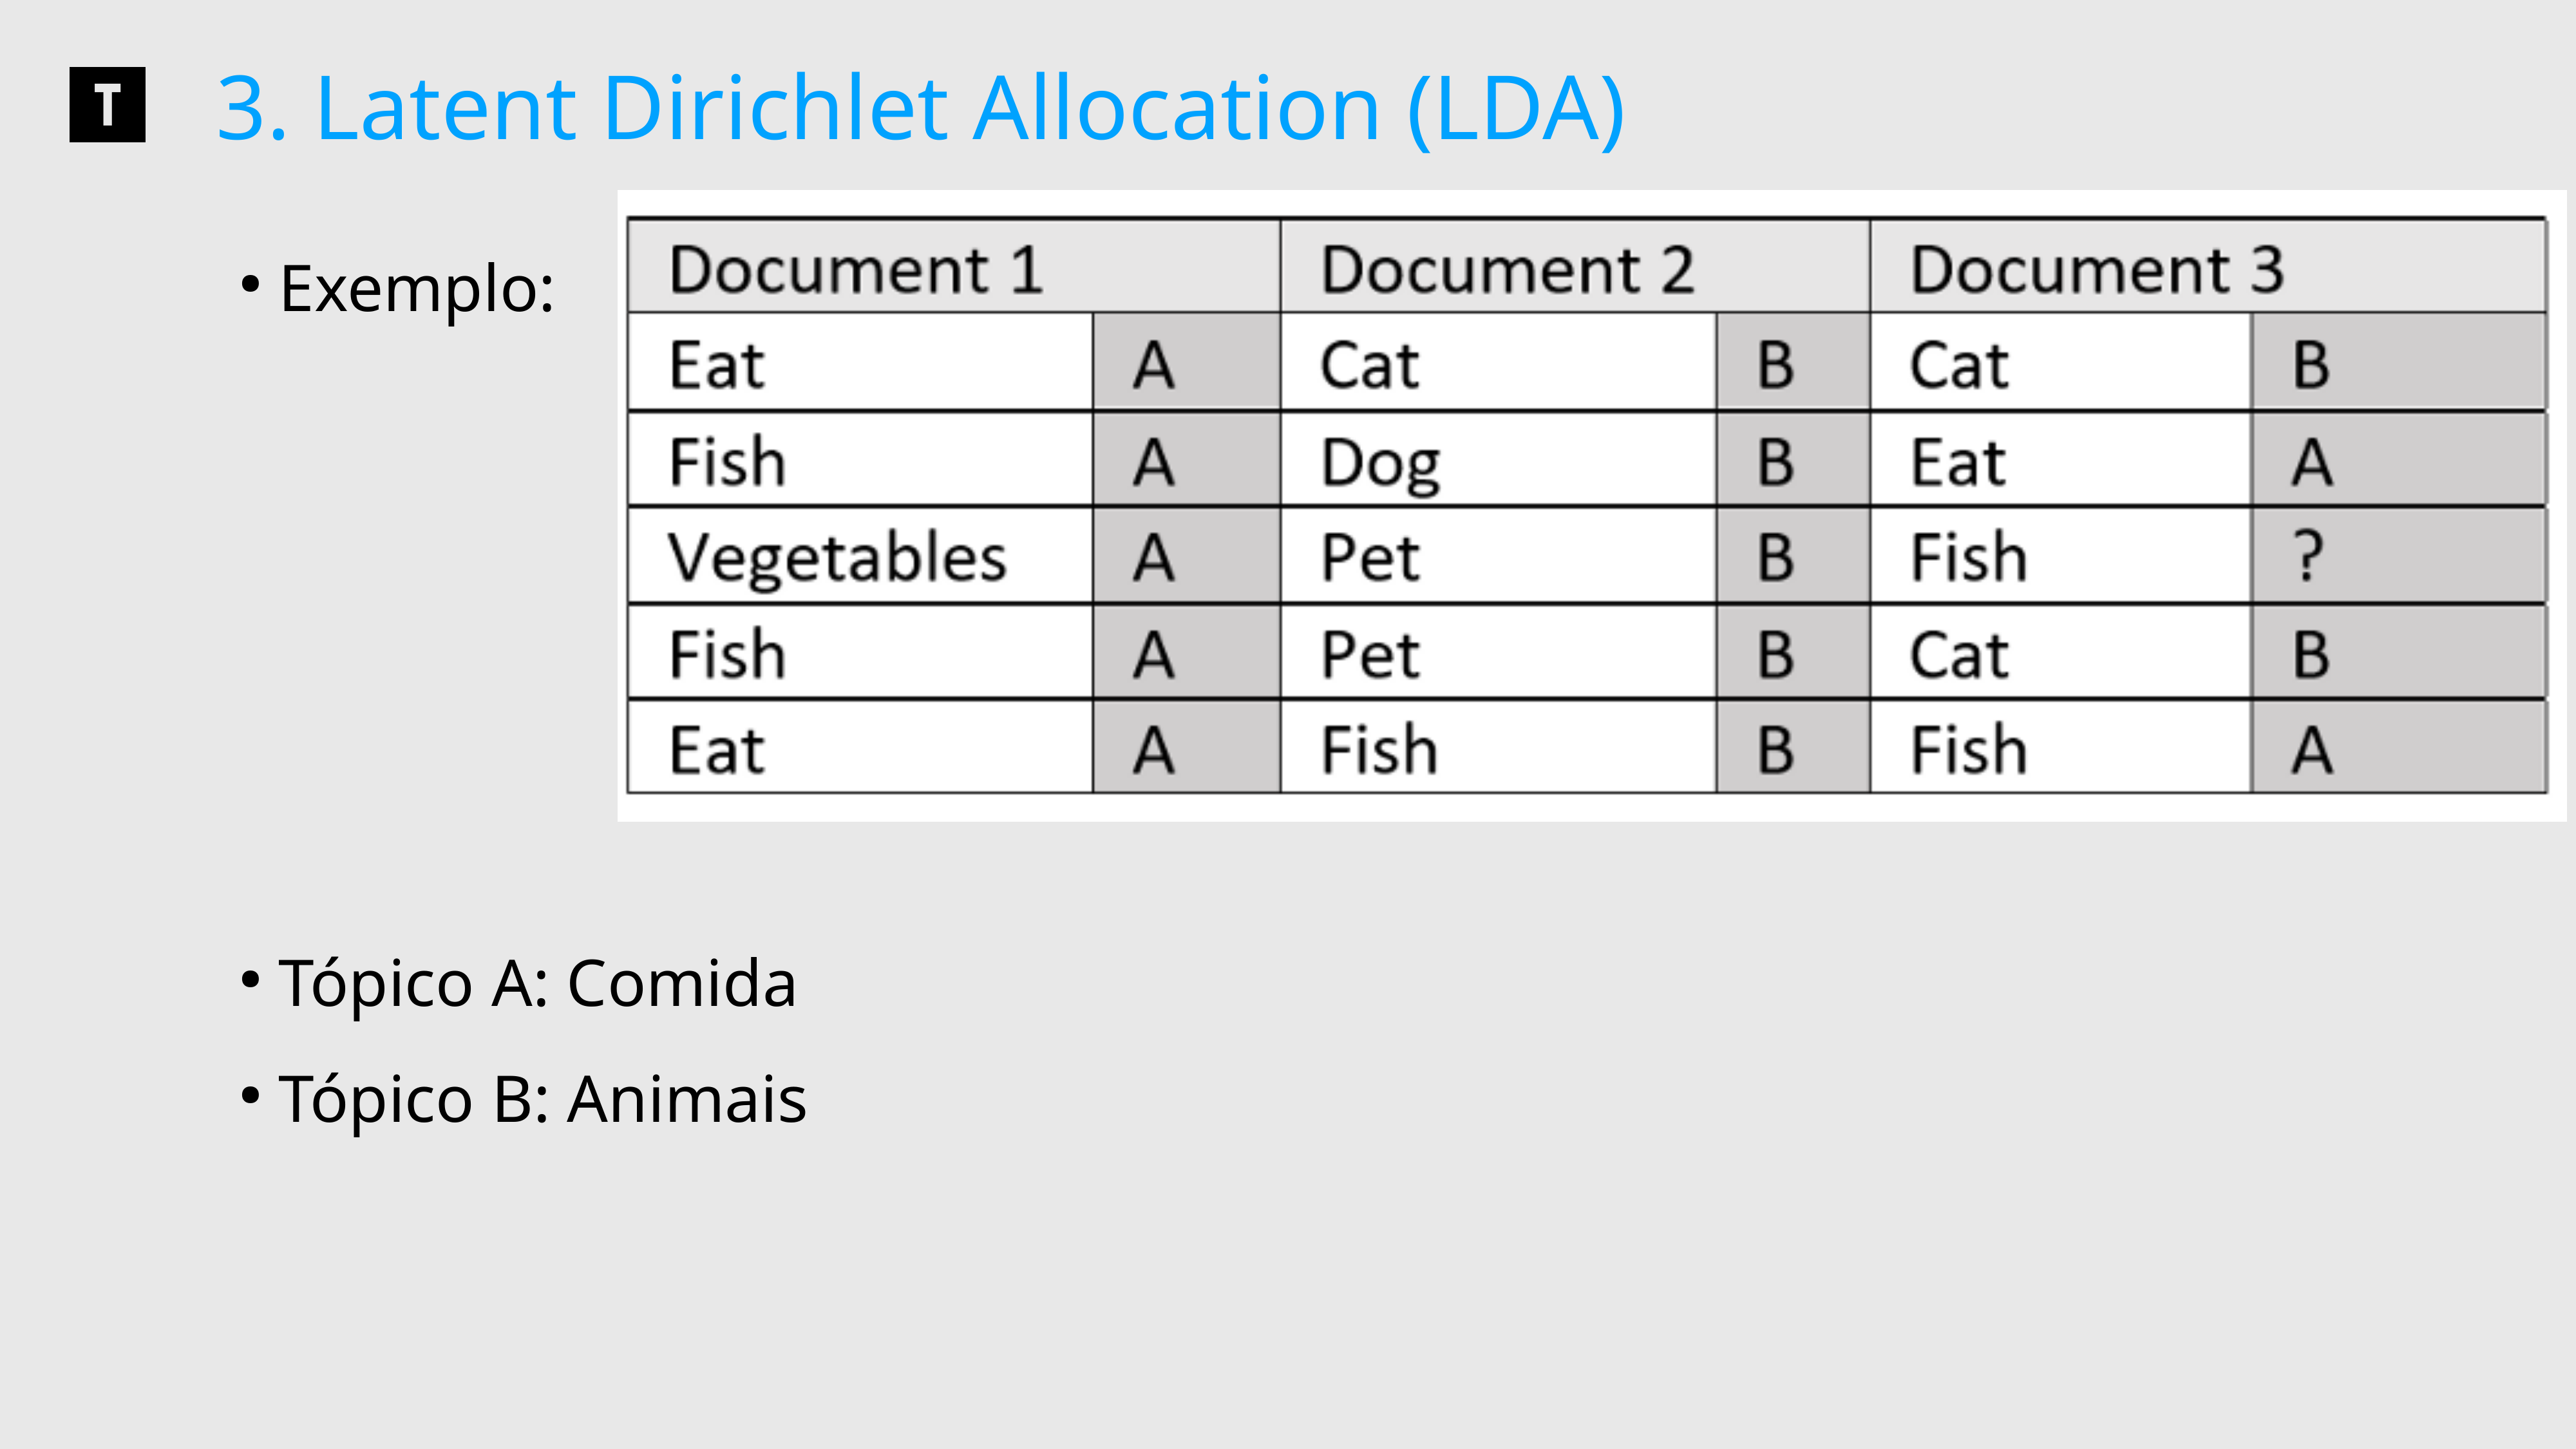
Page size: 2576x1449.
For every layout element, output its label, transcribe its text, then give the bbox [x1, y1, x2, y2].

picture [618, 190, 2567, 822]
text_box Exemplo: Tópico A: Comida Tópico B: Animais [211, 203, 618, 407]
picture [70, 67, 146, 142]
text_box 3. Latent Dirichlet Allocation (LDA) [211, 46, 2267, 163]
